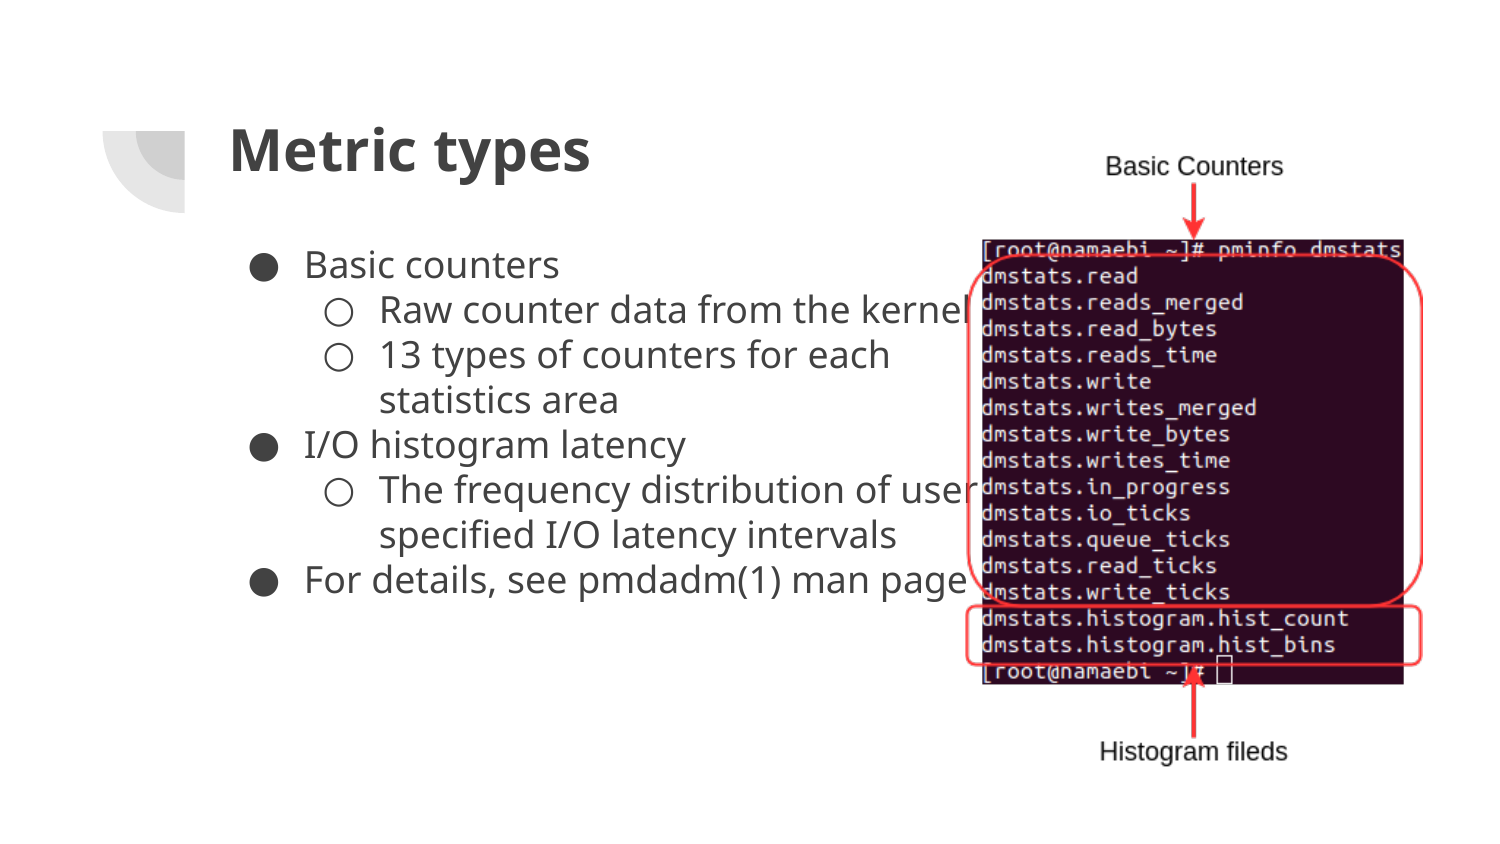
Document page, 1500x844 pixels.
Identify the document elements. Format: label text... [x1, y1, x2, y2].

list Basic counters Raw counter data from the kernel 13 types of counters for each statistics area I/O histogram latency The frequency distribution of user specified I/O latency intervals For details, see pmdadm(1) man page [213, 225, 965, 643]
title Metric types [213, 98, 1368, 225]
picture [965, 152, 1423, 768]
